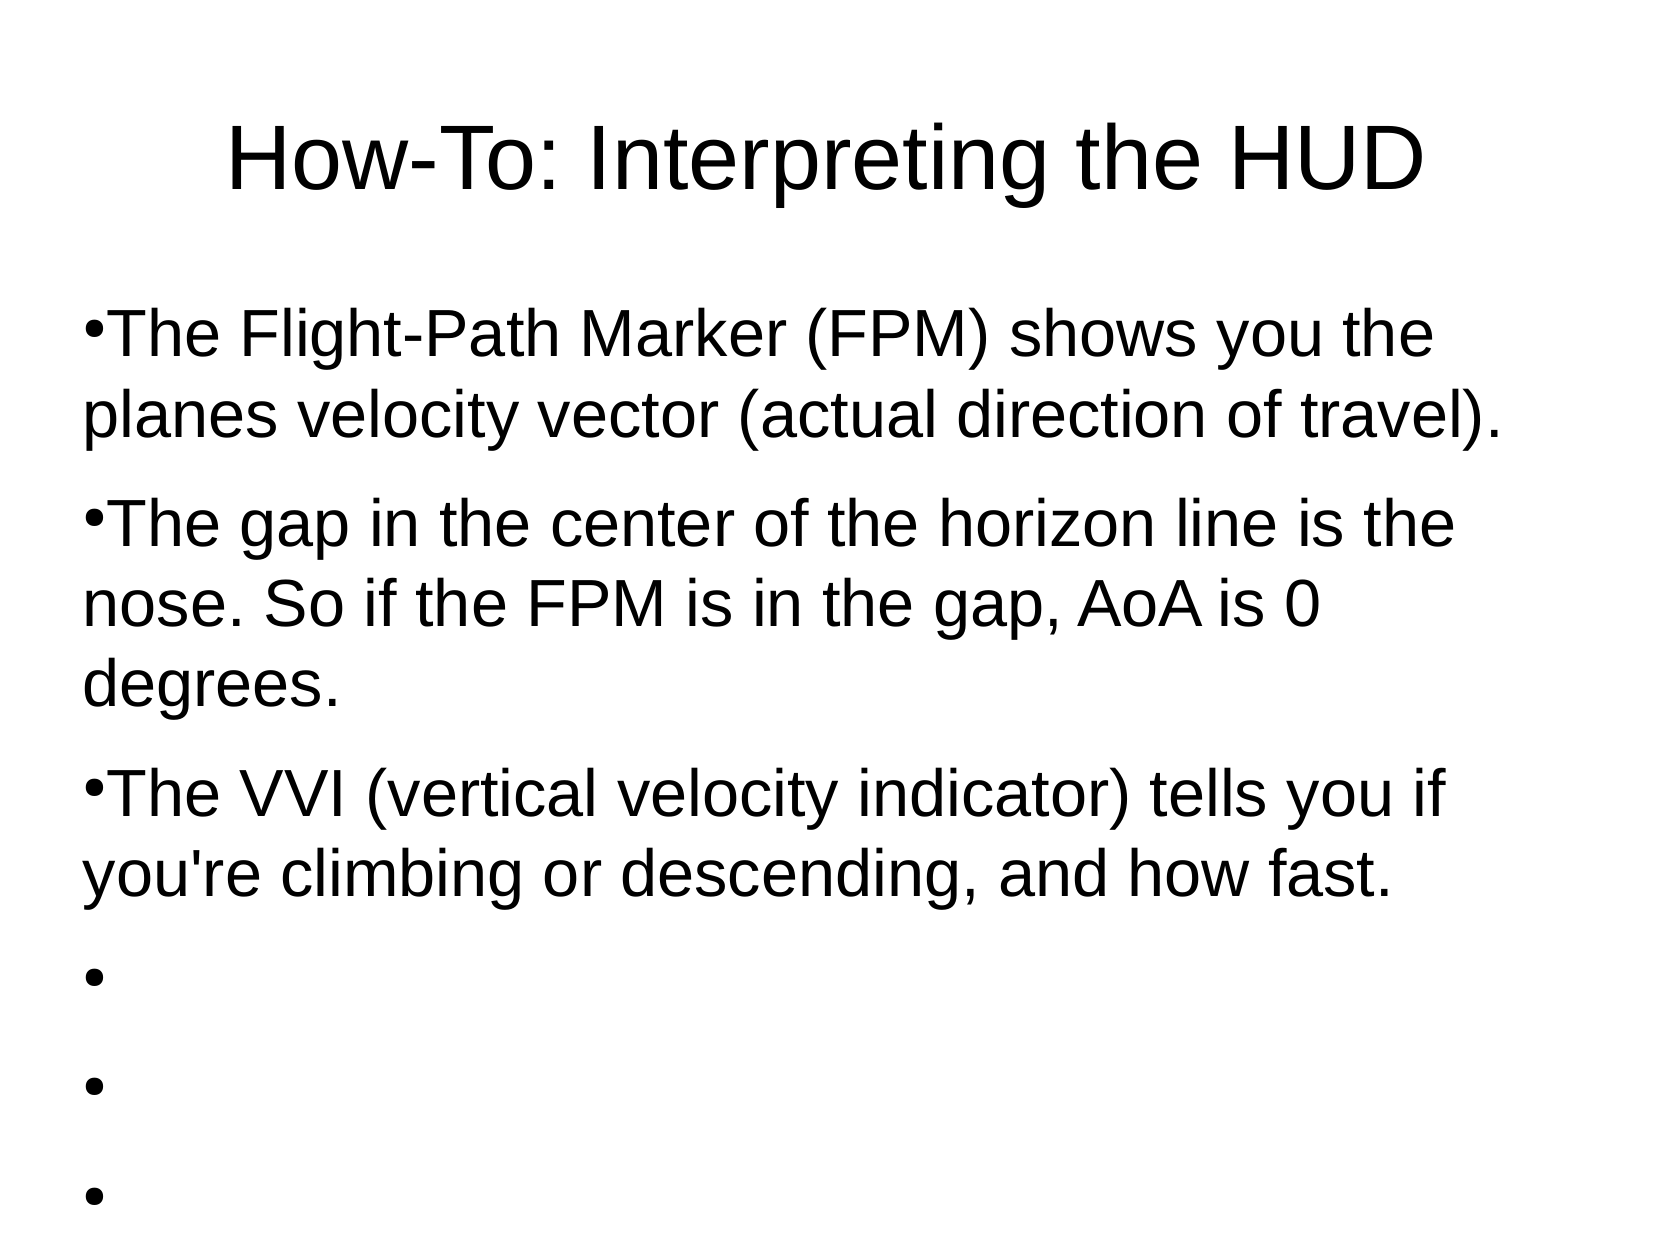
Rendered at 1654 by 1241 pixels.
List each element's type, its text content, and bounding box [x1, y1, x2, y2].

list The Flight-Path Marker (FPM) shows you the planes velocity vector (actual direction of travel). The gap in the center of the horizon line is the nose. So if the FPM is in the gap, AoA is 0 degrees. The VVI (vertical velocity indicator) tells you if you're climbing or descending, and how fast. [82, 290, 1571, 1010]
title How-To: Interpreting the HUD [82, 49, 1571, 257]
